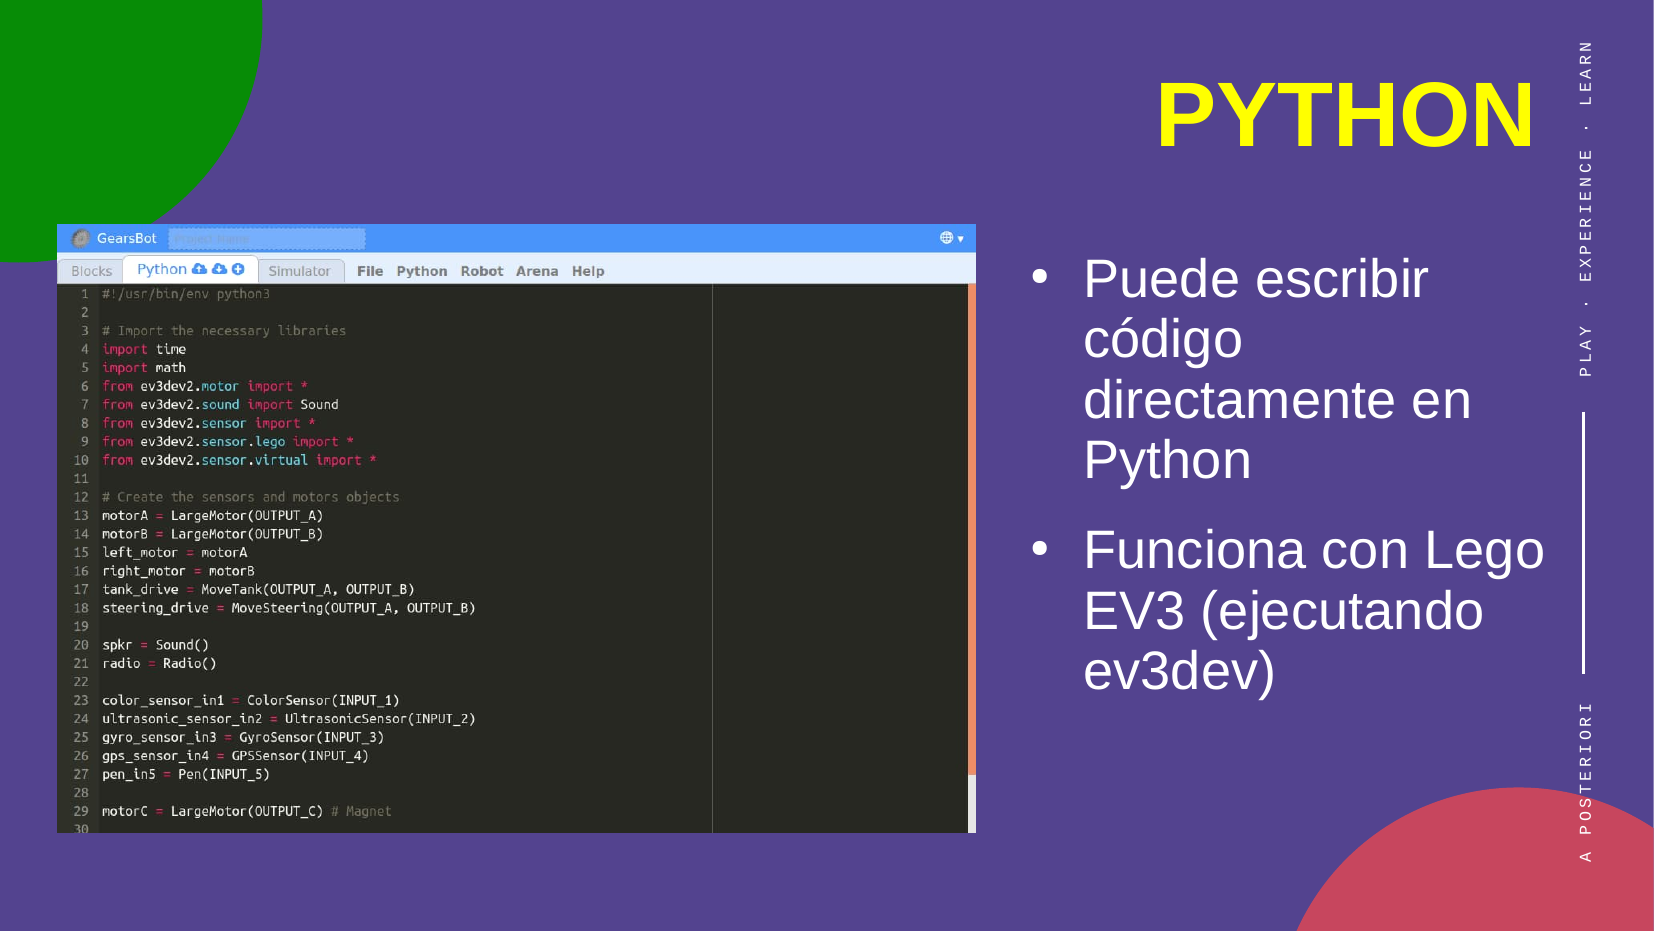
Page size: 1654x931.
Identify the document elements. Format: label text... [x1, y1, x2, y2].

list Puede escribir código directamente en Python Funciona con Lego EV3 (ejecutando ev3dev) [1012, 248, 1571, 788]
title PYTHON [262, 37, 1538, 193]
picture [57, 224, 976, 833]
